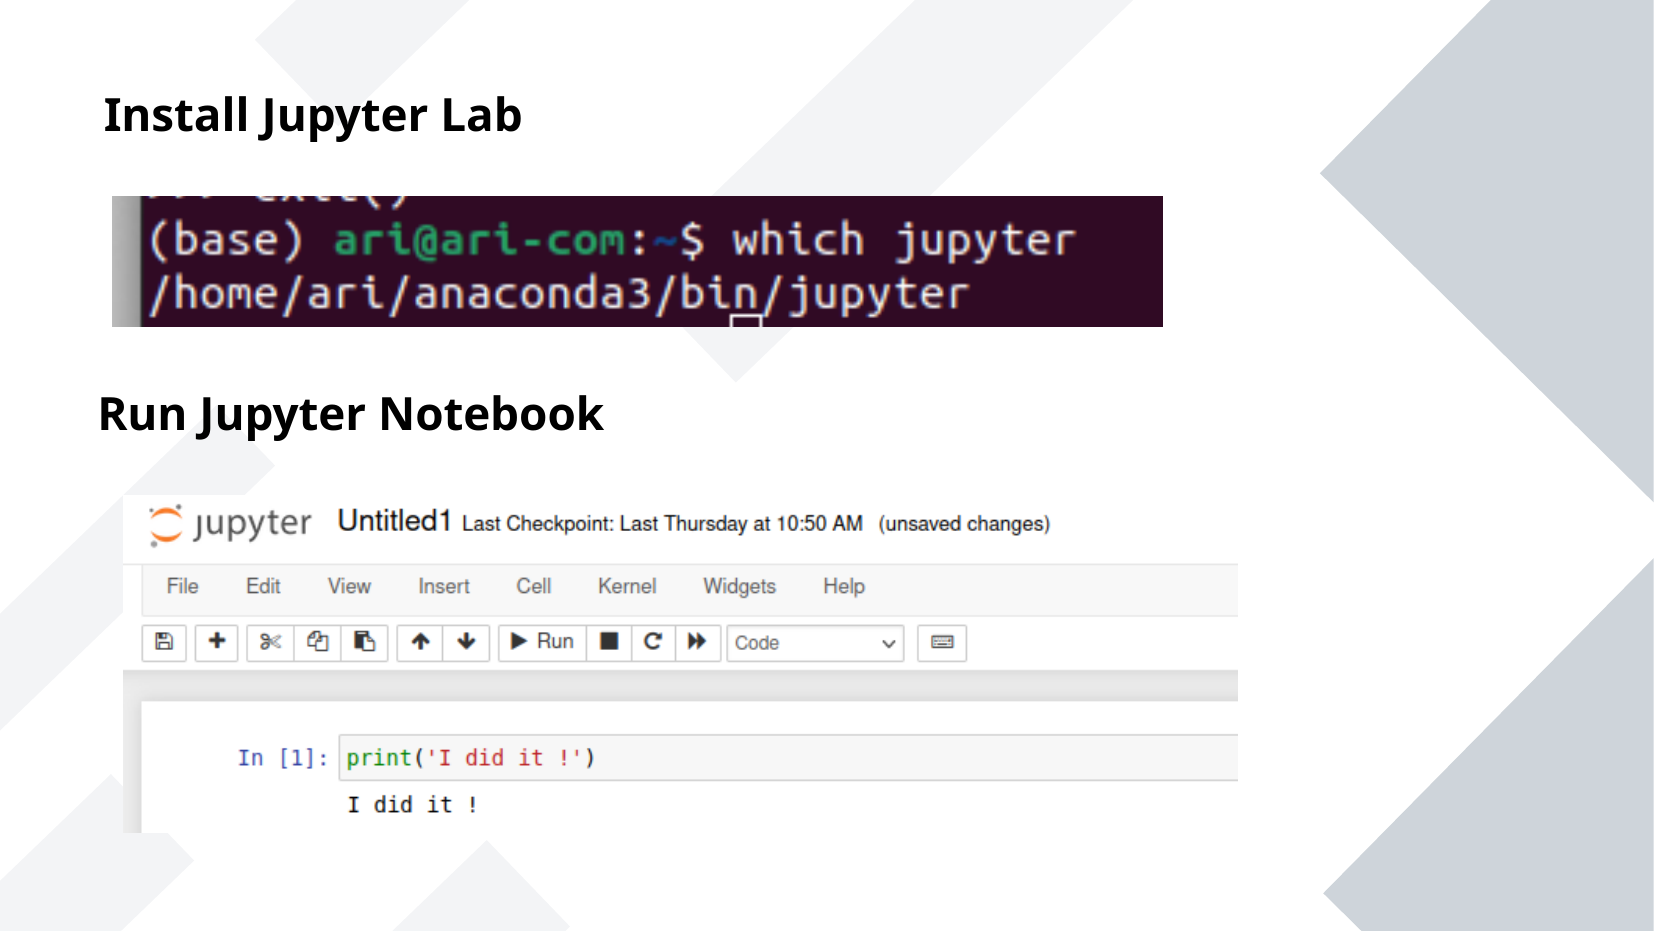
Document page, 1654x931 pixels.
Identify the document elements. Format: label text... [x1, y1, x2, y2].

picture [123, 495, 1238, 833]
text_box Install Jupyter Lab [88, 75, 1019, 197]
picture [112, 196, 1163, 327]
text_box Run Jupyter Notebook [82, 374, 1013, 496]
